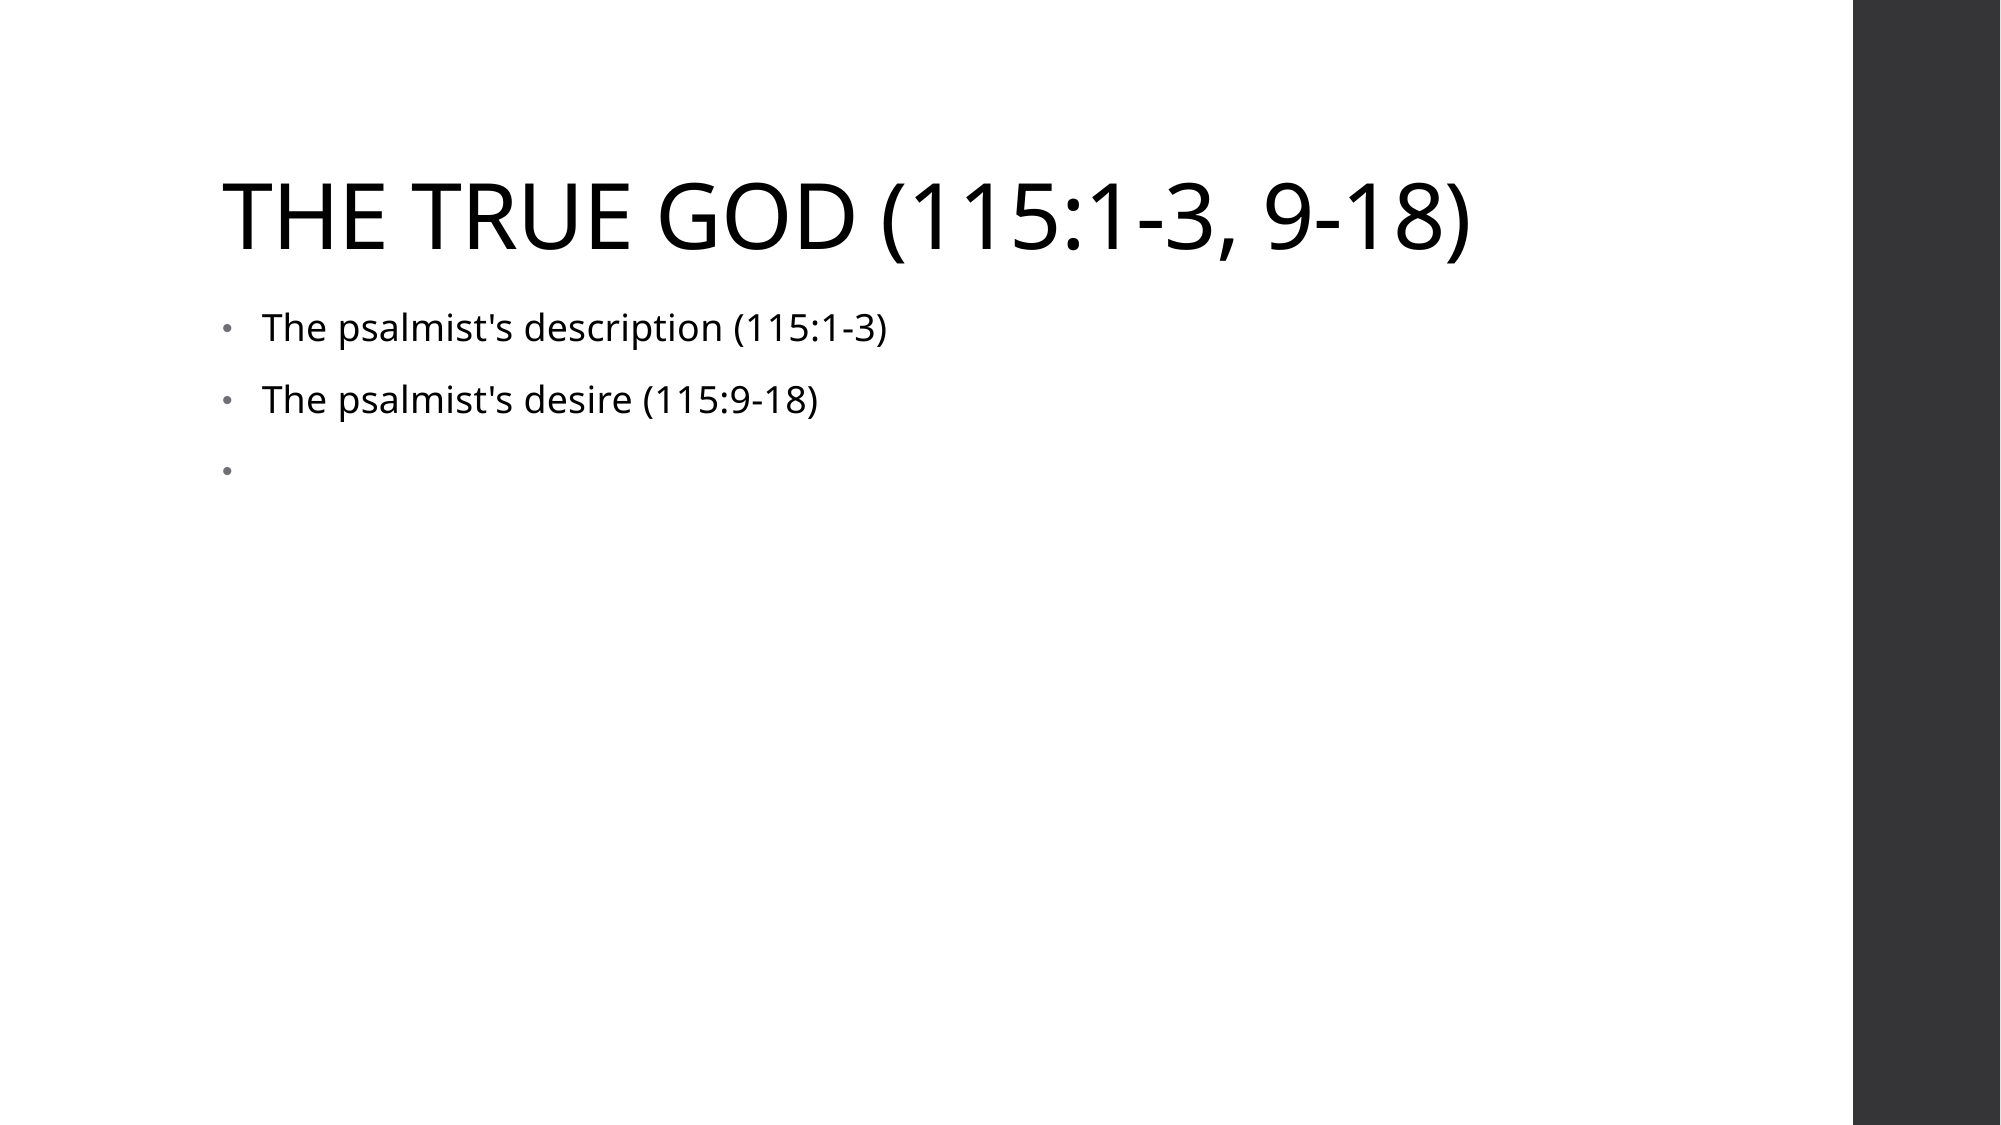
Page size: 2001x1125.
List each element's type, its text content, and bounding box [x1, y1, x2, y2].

title THE TRUE GOD (115:1-3, 9-18) [206, 60, 1797, 278]
list The psalmist's description (115:1-3) The psalmist's desire (115:9-18) [206, 299, 1617, 1014]
